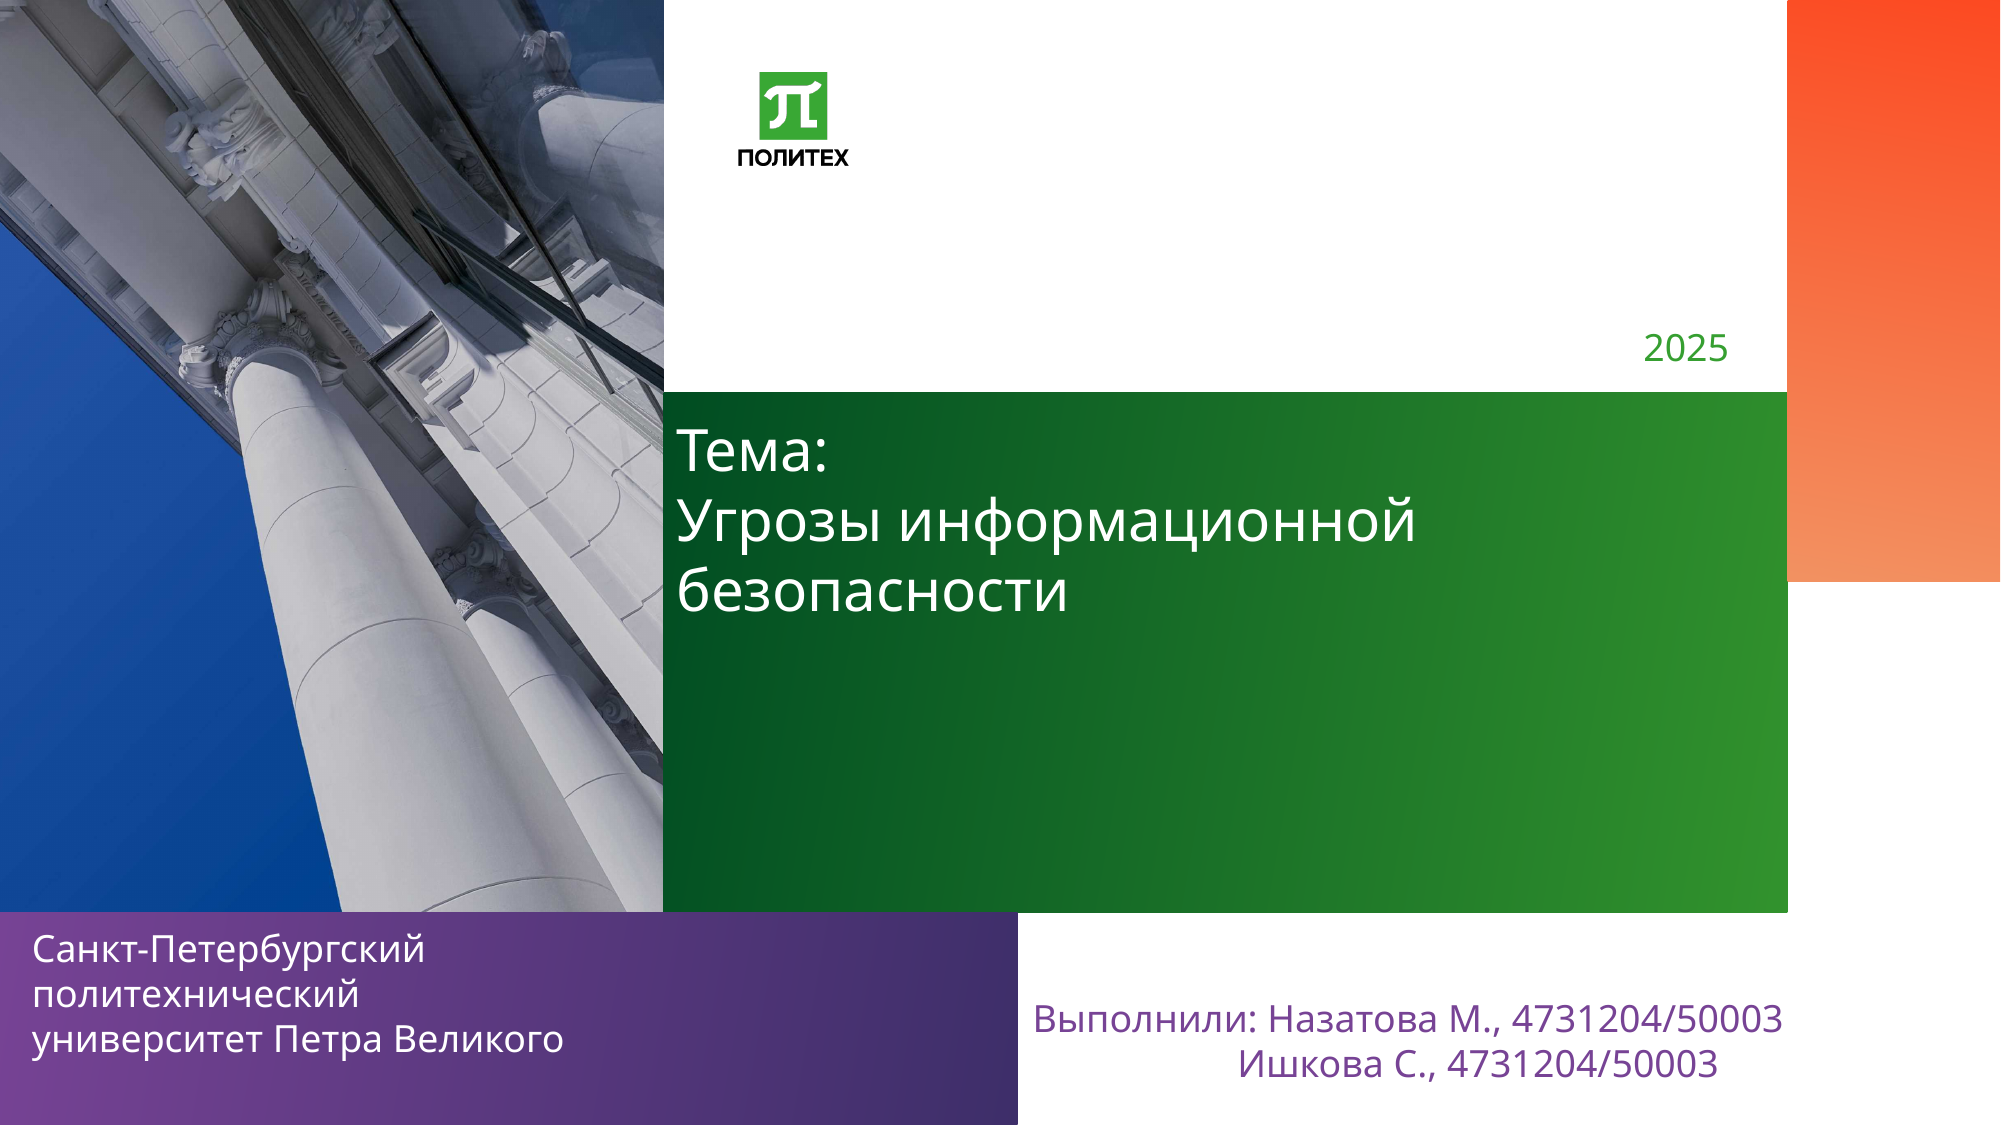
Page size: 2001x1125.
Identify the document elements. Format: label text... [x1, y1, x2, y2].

picture [738, 72, 849, 166]
text_box [0, 0, 2000, 1125]
text_box 2025 [1453, 317, 1745, 377]
text_box Тема: Угрозы информационной безопасности [661, 405, 1786, 851]
text_box Выполнили: Назатова М., 4731204/50003 Ишкова С., 4731204/50003 [1017, 987, 2000, 1093]
picture [0, 0, 664, 912]
text_box Санкт-Петербургский политехнический университет Петра Великого [17, 918, 601, 1068]
